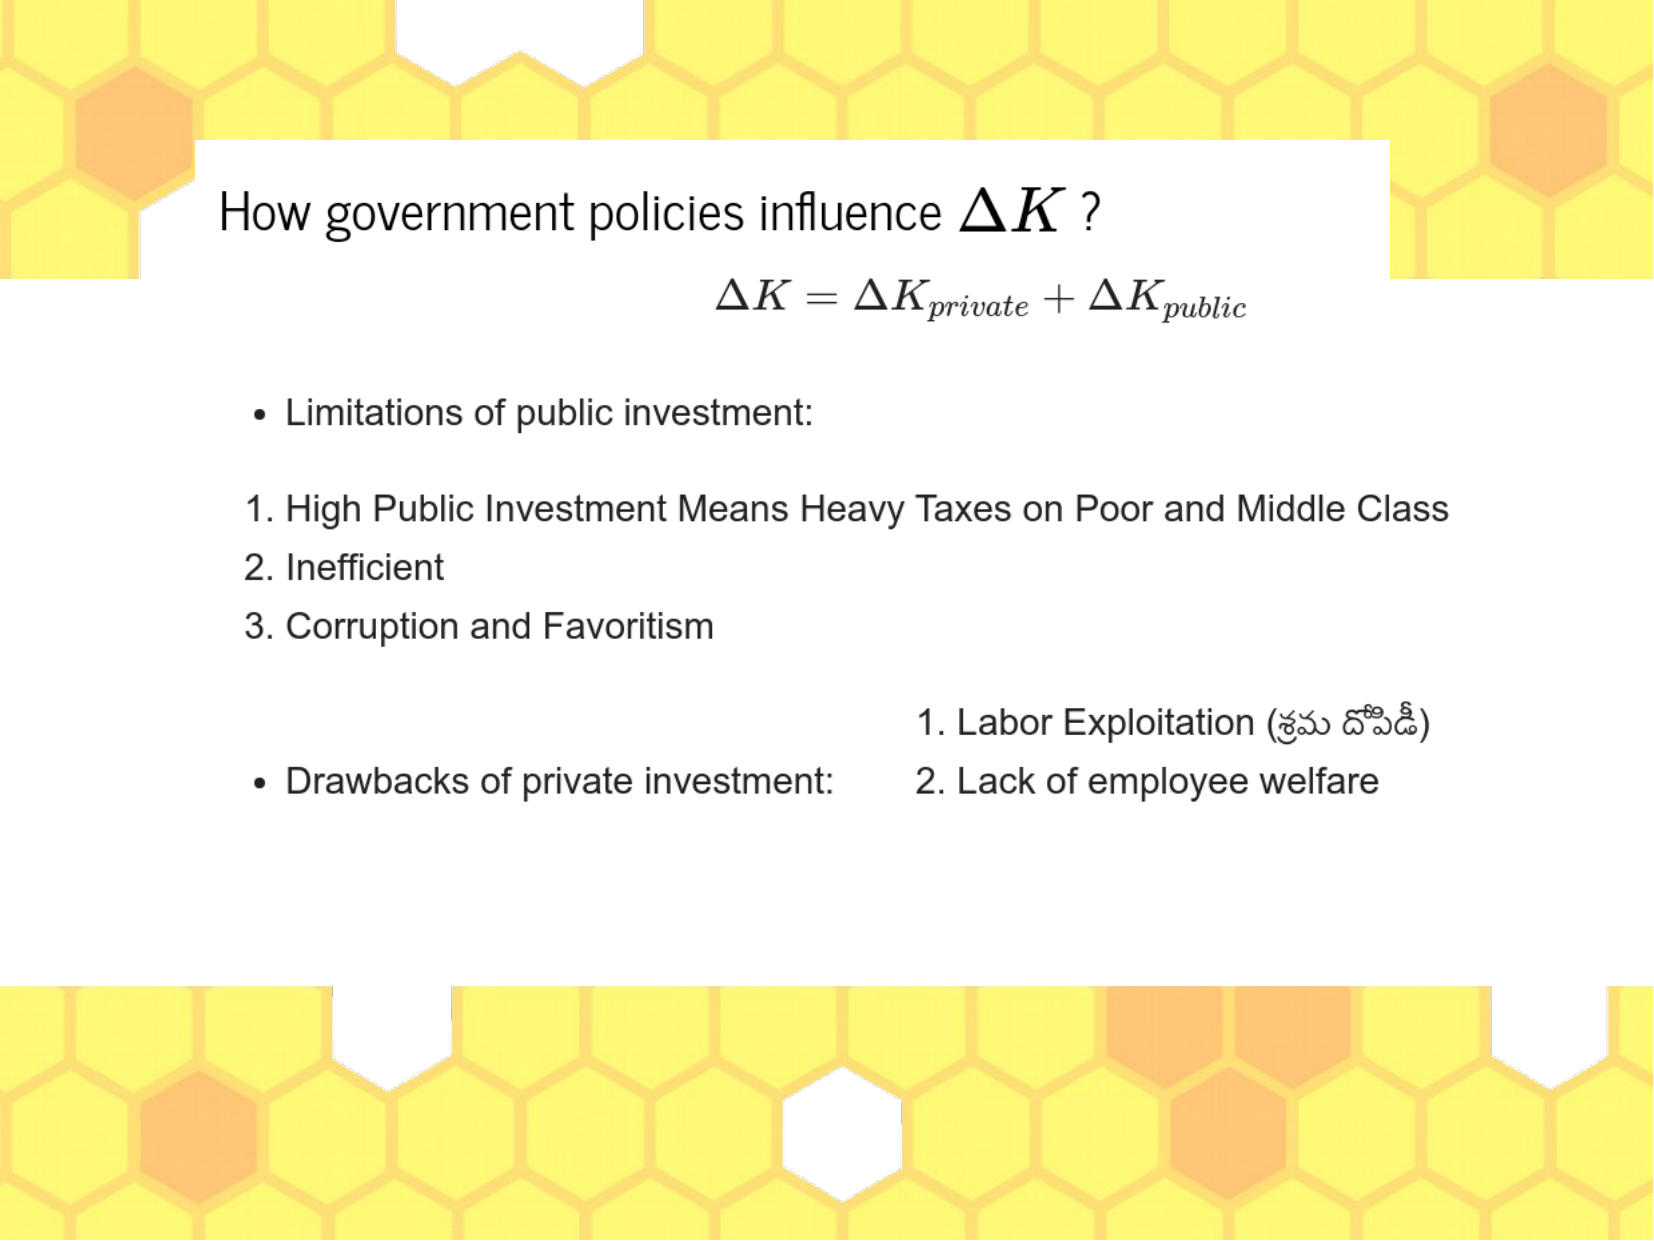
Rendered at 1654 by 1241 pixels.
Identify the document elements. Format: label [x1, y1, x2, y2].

picture [174, 375, 1501, 841]
picture [0, 986, 1654, 1240]
picture [0, 0, 1654, 335]
